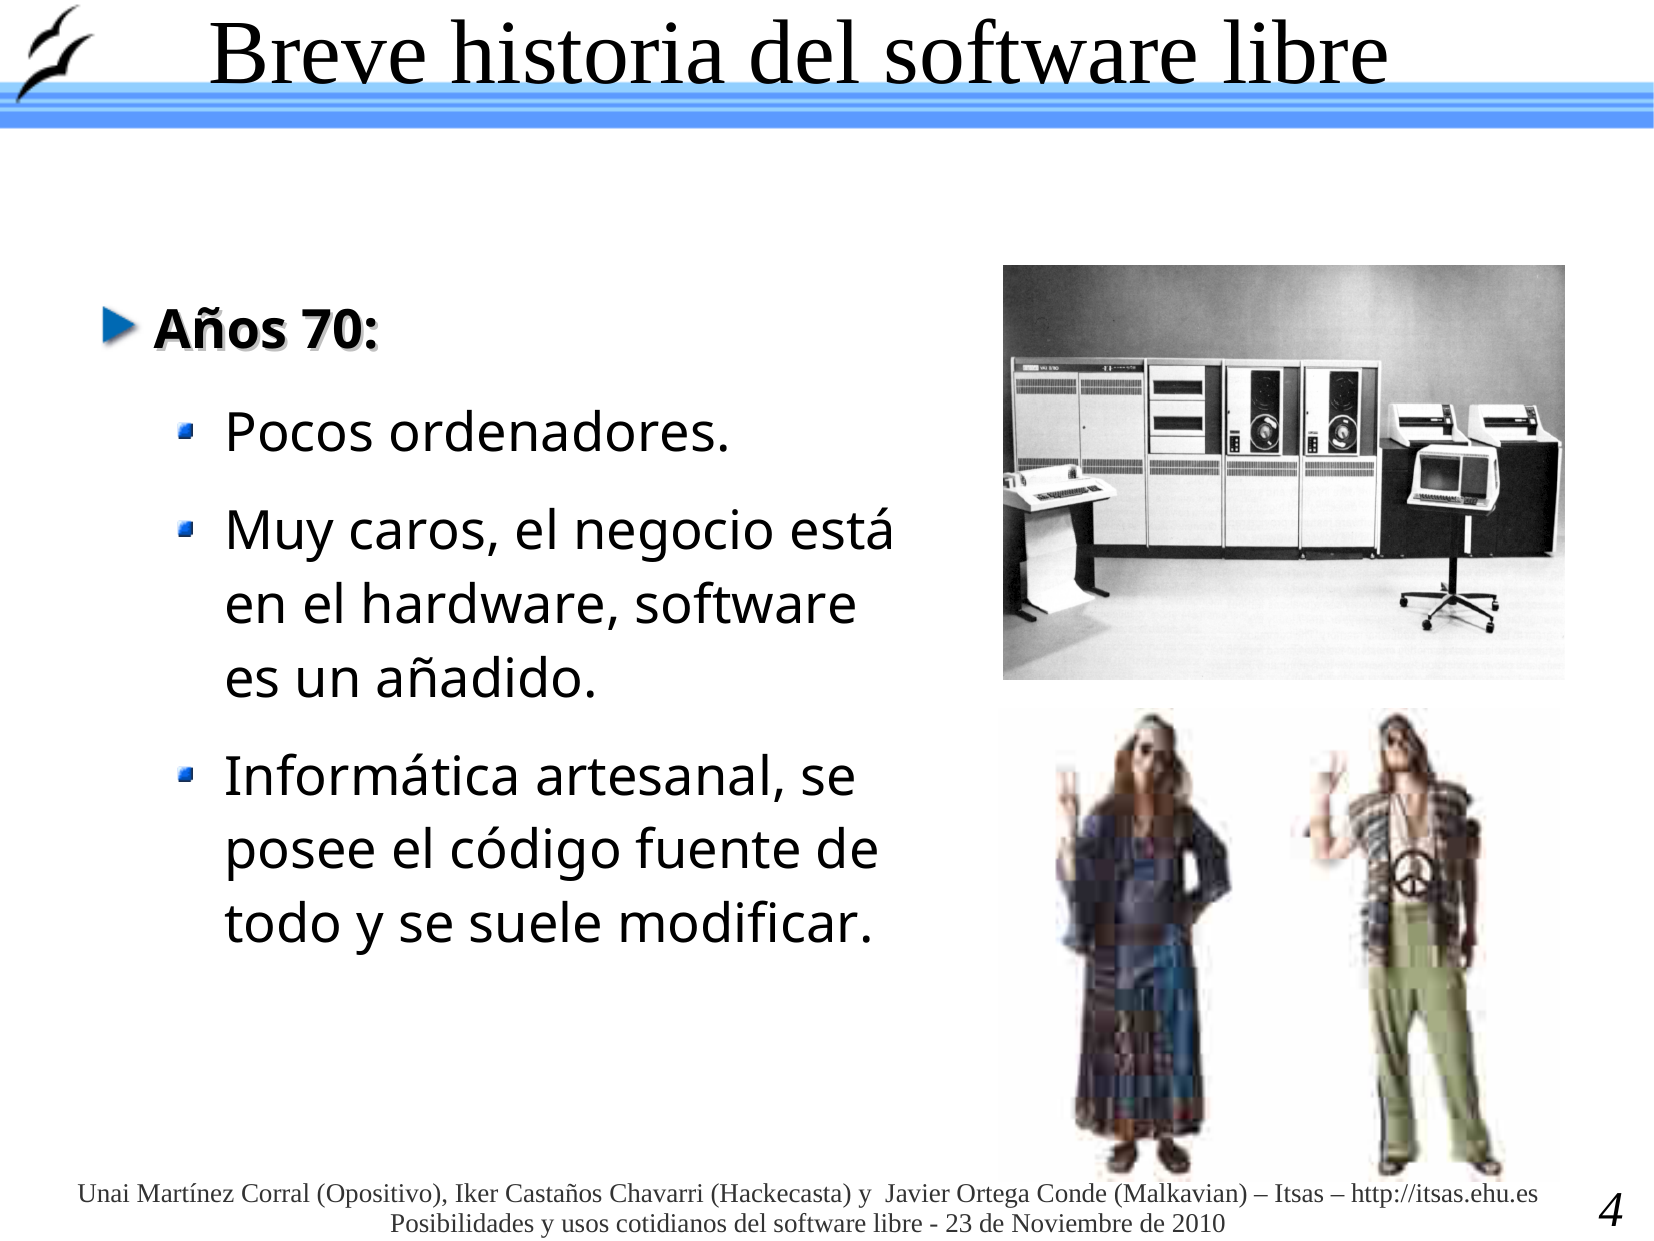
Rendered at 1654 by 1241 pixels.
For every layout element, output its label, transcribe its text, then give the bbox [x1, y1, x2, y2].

title Breve historia del software libre [94, 0, 1507, 107]
picture [1003, 265, 1565, 680]
list Años 70: Pocos ordenadores. Muy caros, el negocio está en el hardware, software es un añadido. Informática artesanal, se posee el código fuente de todo y se suele modificar. [82, 290, 916, 1094]
picture [998, 708, 1560, 1182]
picture [0, 0, 1654, 133]
